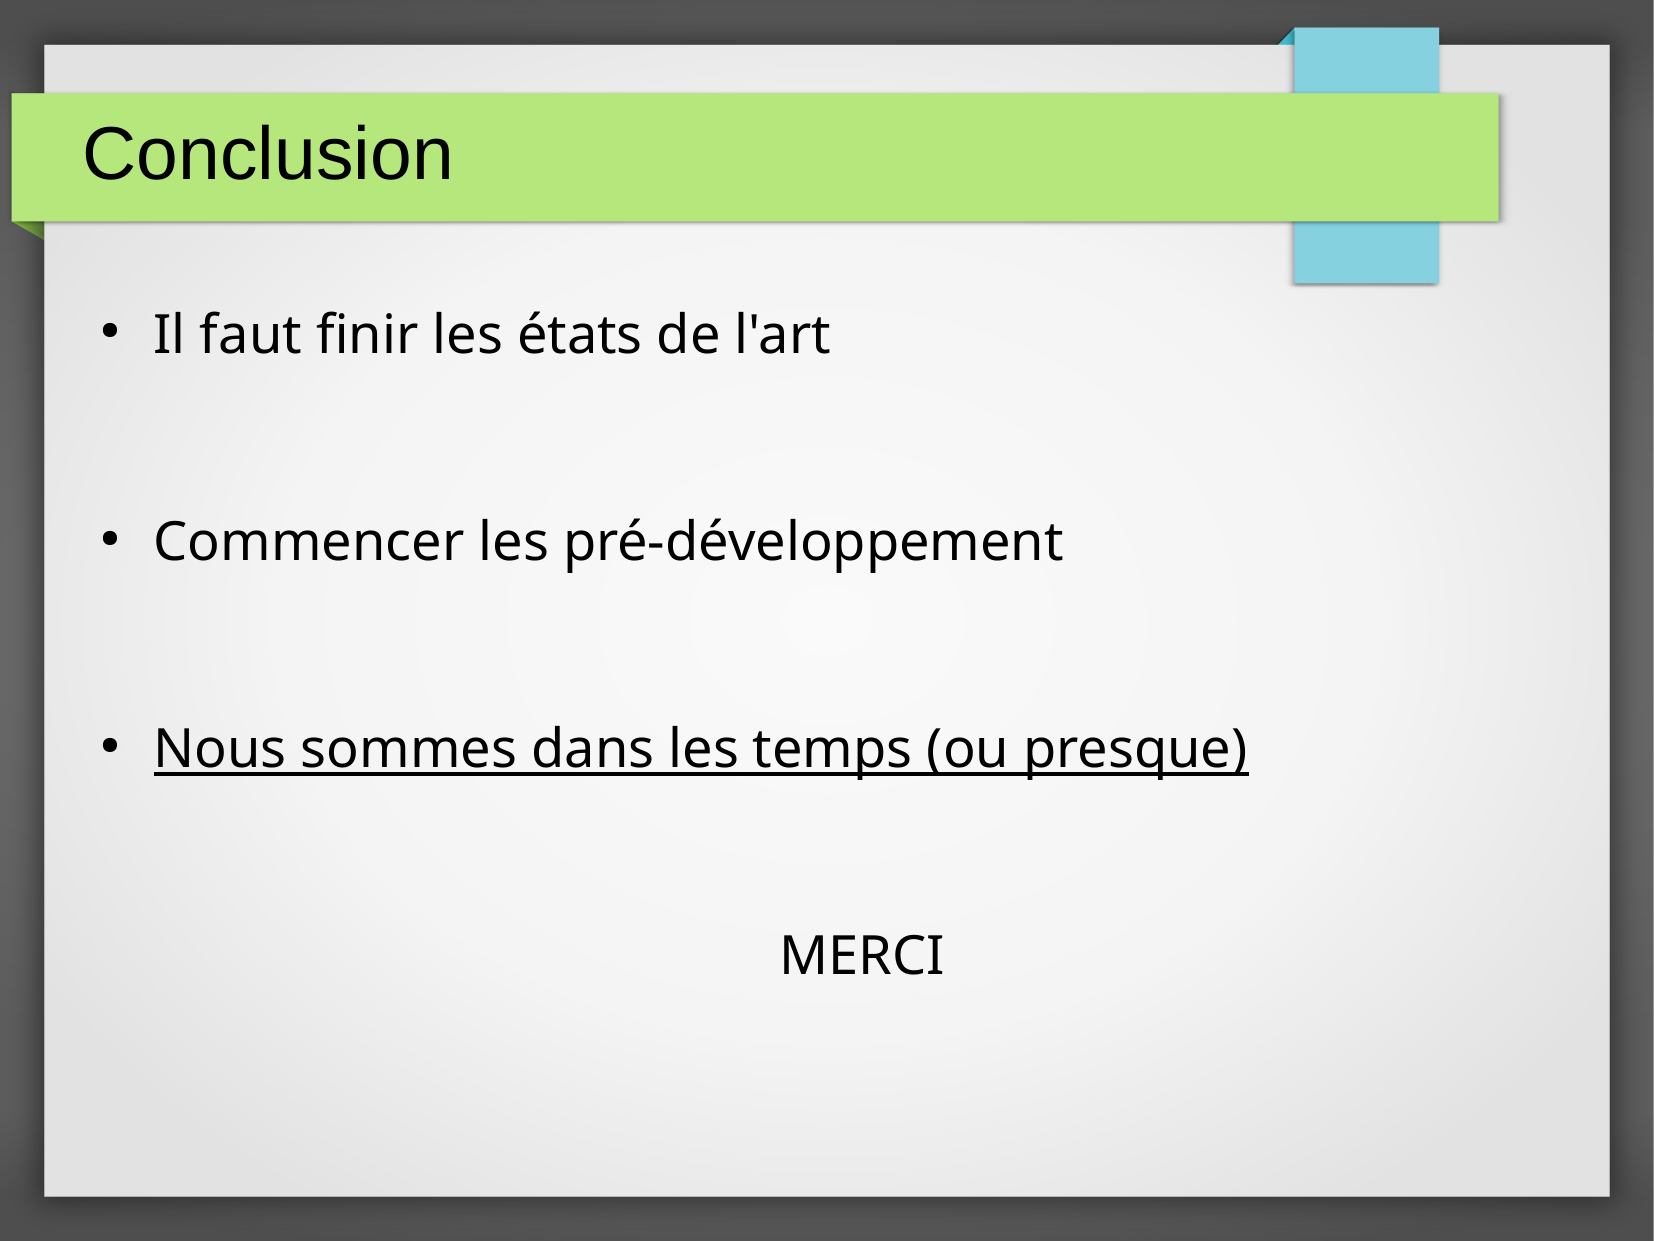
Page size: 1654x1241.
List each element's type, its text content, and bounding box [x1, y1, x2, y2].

list Il faut finir les états de l'art Commencer les pré-développement Nous sommes dans les temps (ou presque) MERCI [82, 295, 1571, 1015]
title Conclusion [82, 94, 1264, 213]
picture [0, 0, 1654, 1241]
